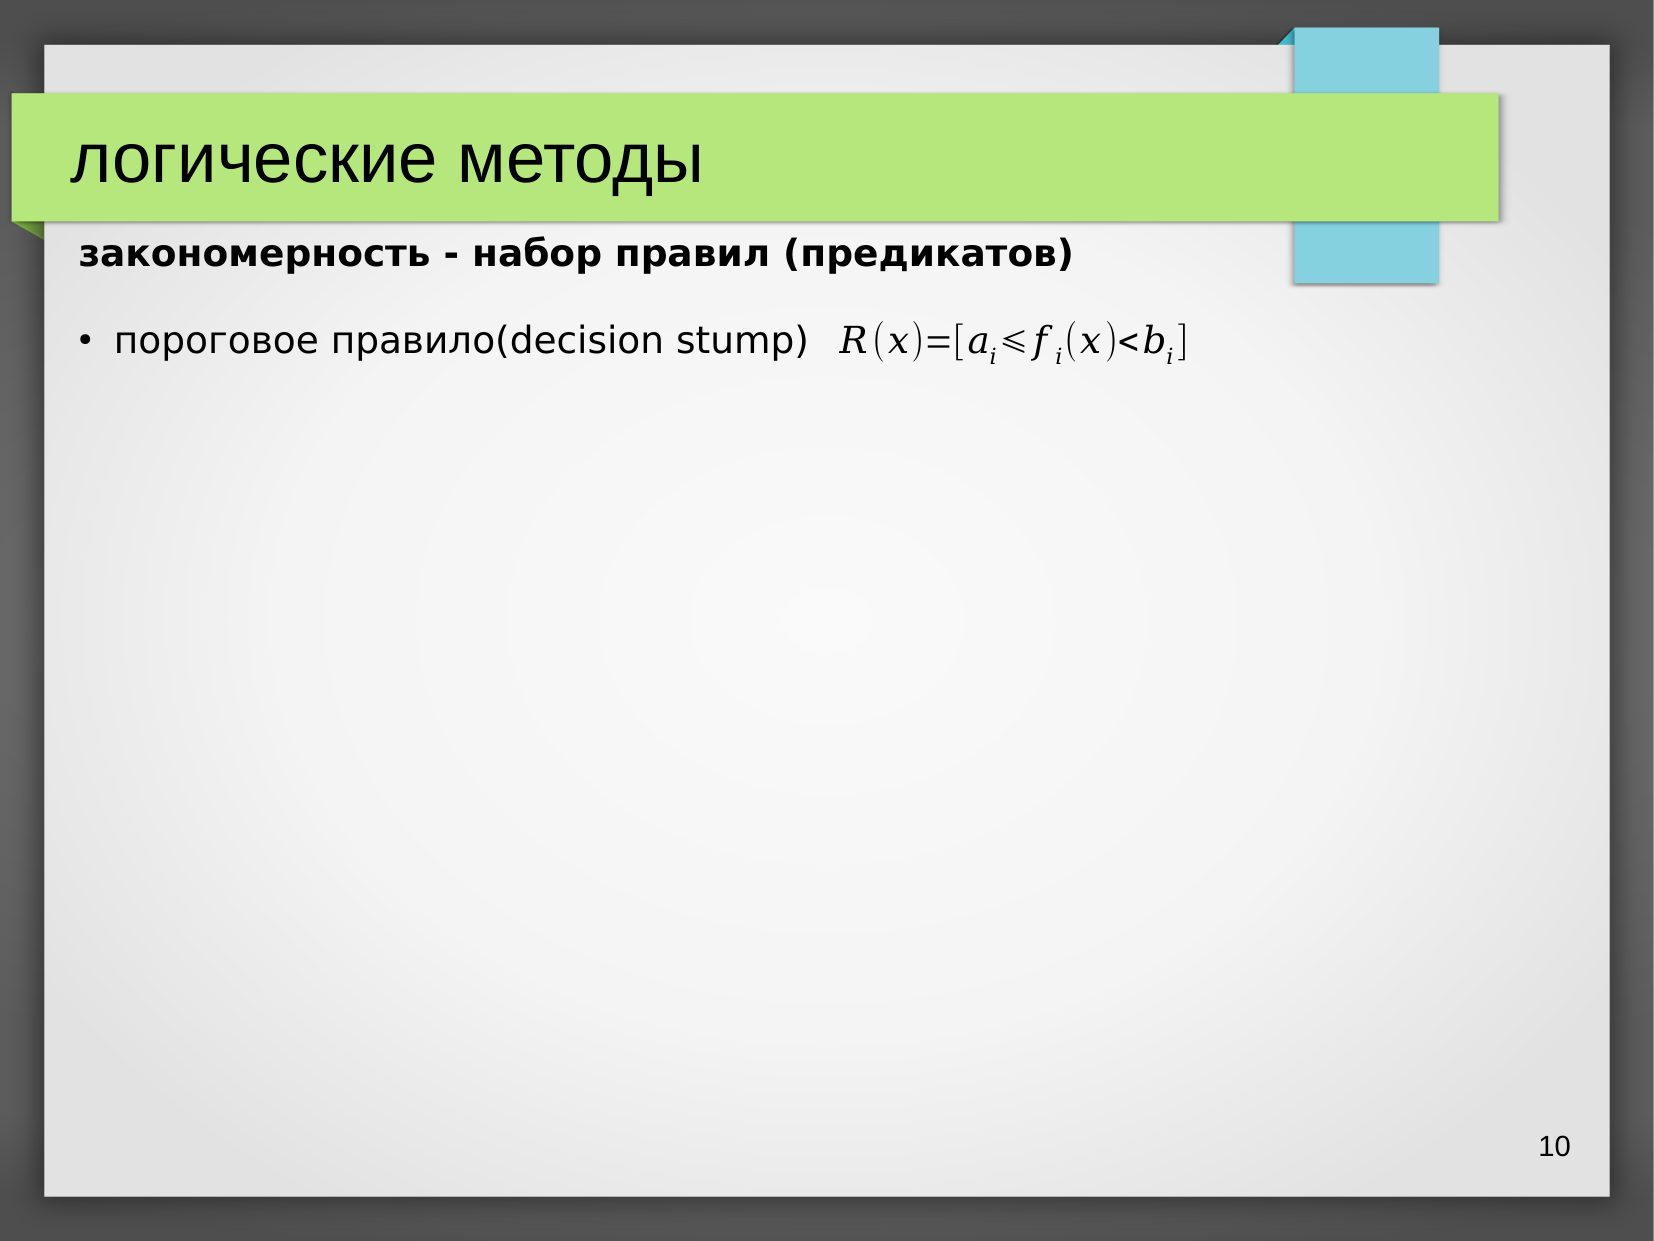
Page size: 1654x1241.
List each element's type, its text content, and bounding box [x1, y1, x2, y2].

picture [0, 0, 1654, 1241]
chart [831, 318, 1193, 369]
title логические методы [70, 118, 1205, 199]
text_box закономерность - набор правил (предикатов) пороговое правило(decision stump) [63, 224, 1465, 936]
